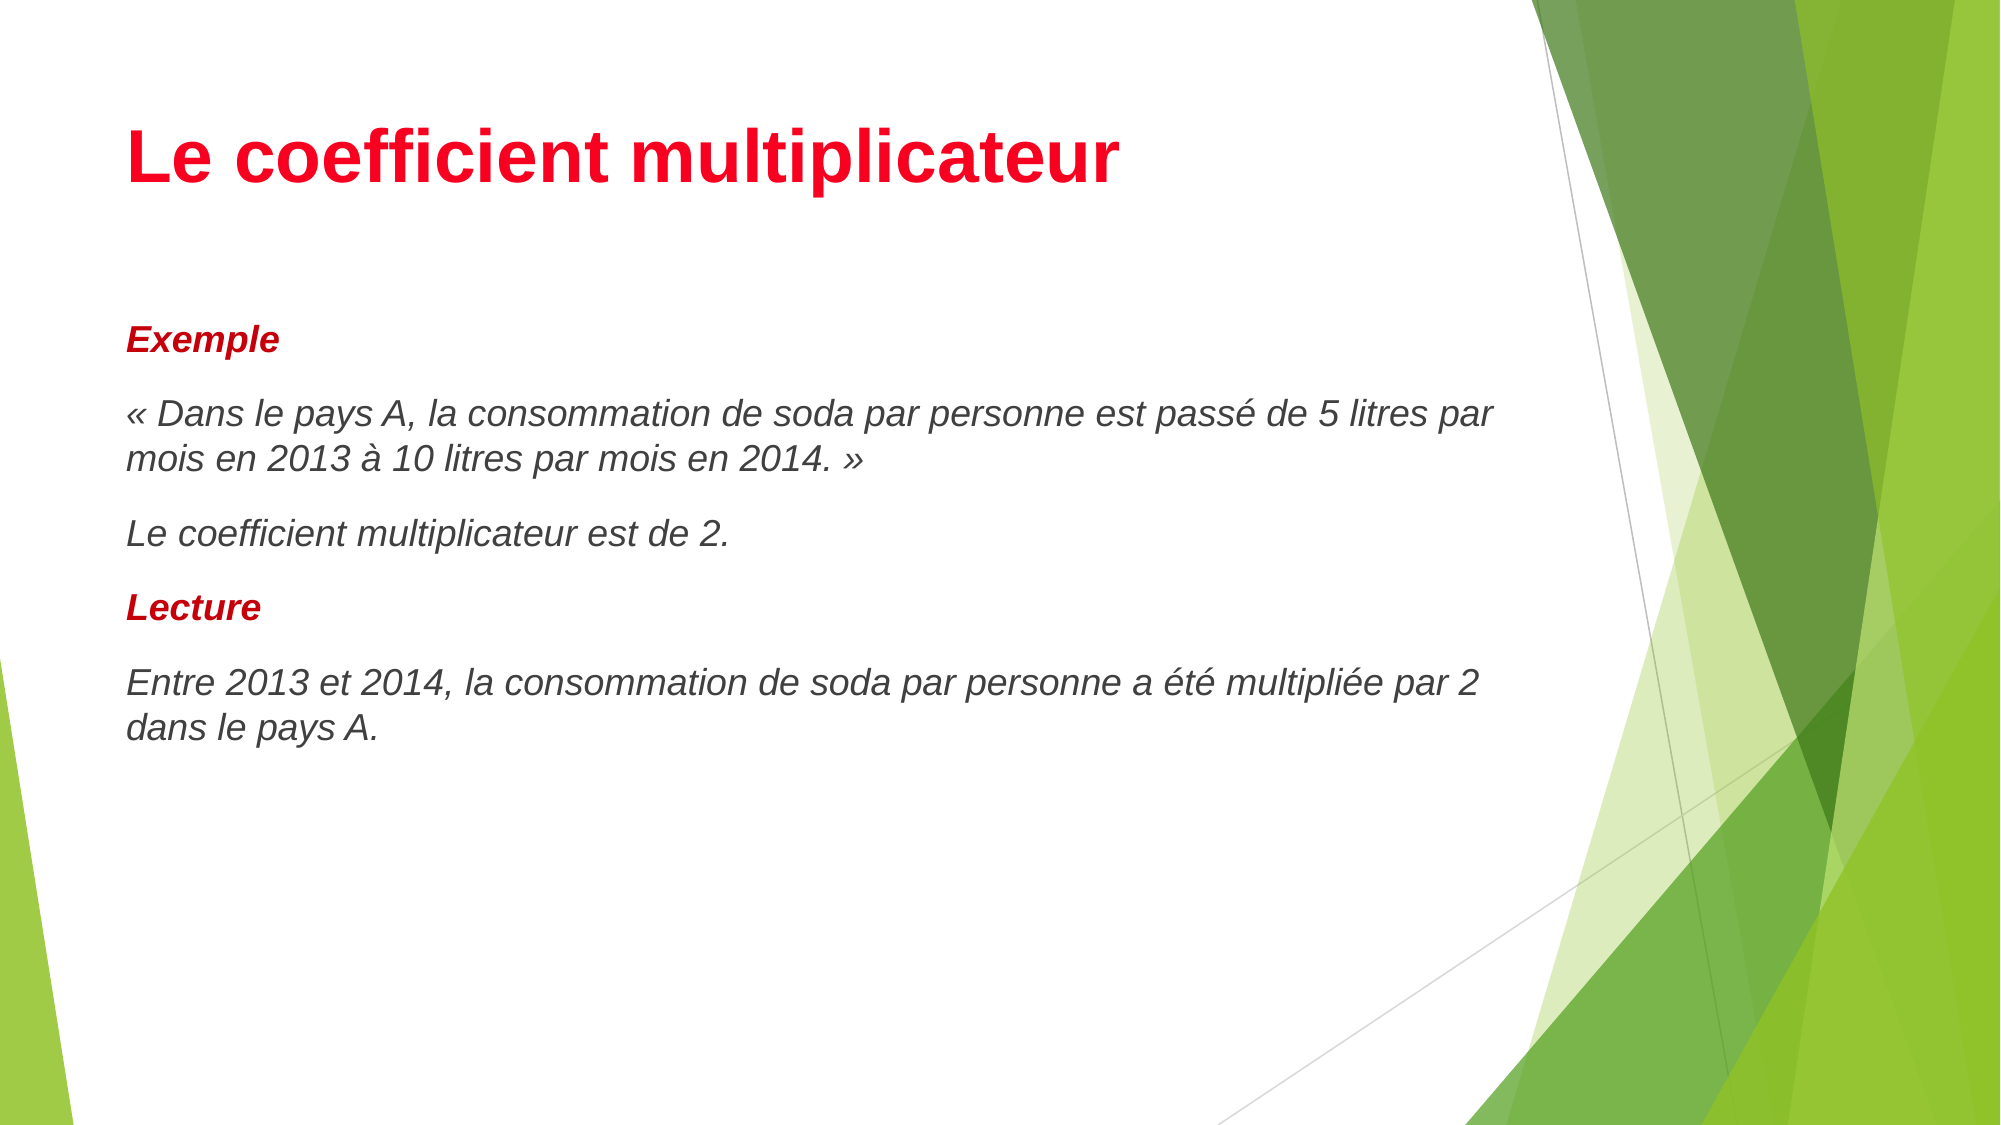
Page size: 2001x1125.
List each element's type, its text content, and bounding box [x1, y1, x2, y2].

list Exemple « Dans le pays A, la consommation de soda par personne est passé de 5 litres par mois en 2013 à 10 litres par mois en 2014. » Le coefficient multiplicateur est de 2. Lecture Entre 2013 et 2014, la consommation de soda par personne a été multipliée par 2 dans le pays A. [111, 307, 1536, 898]
title Le coefficient multiplicateur [111, 99, 1522, 235]
